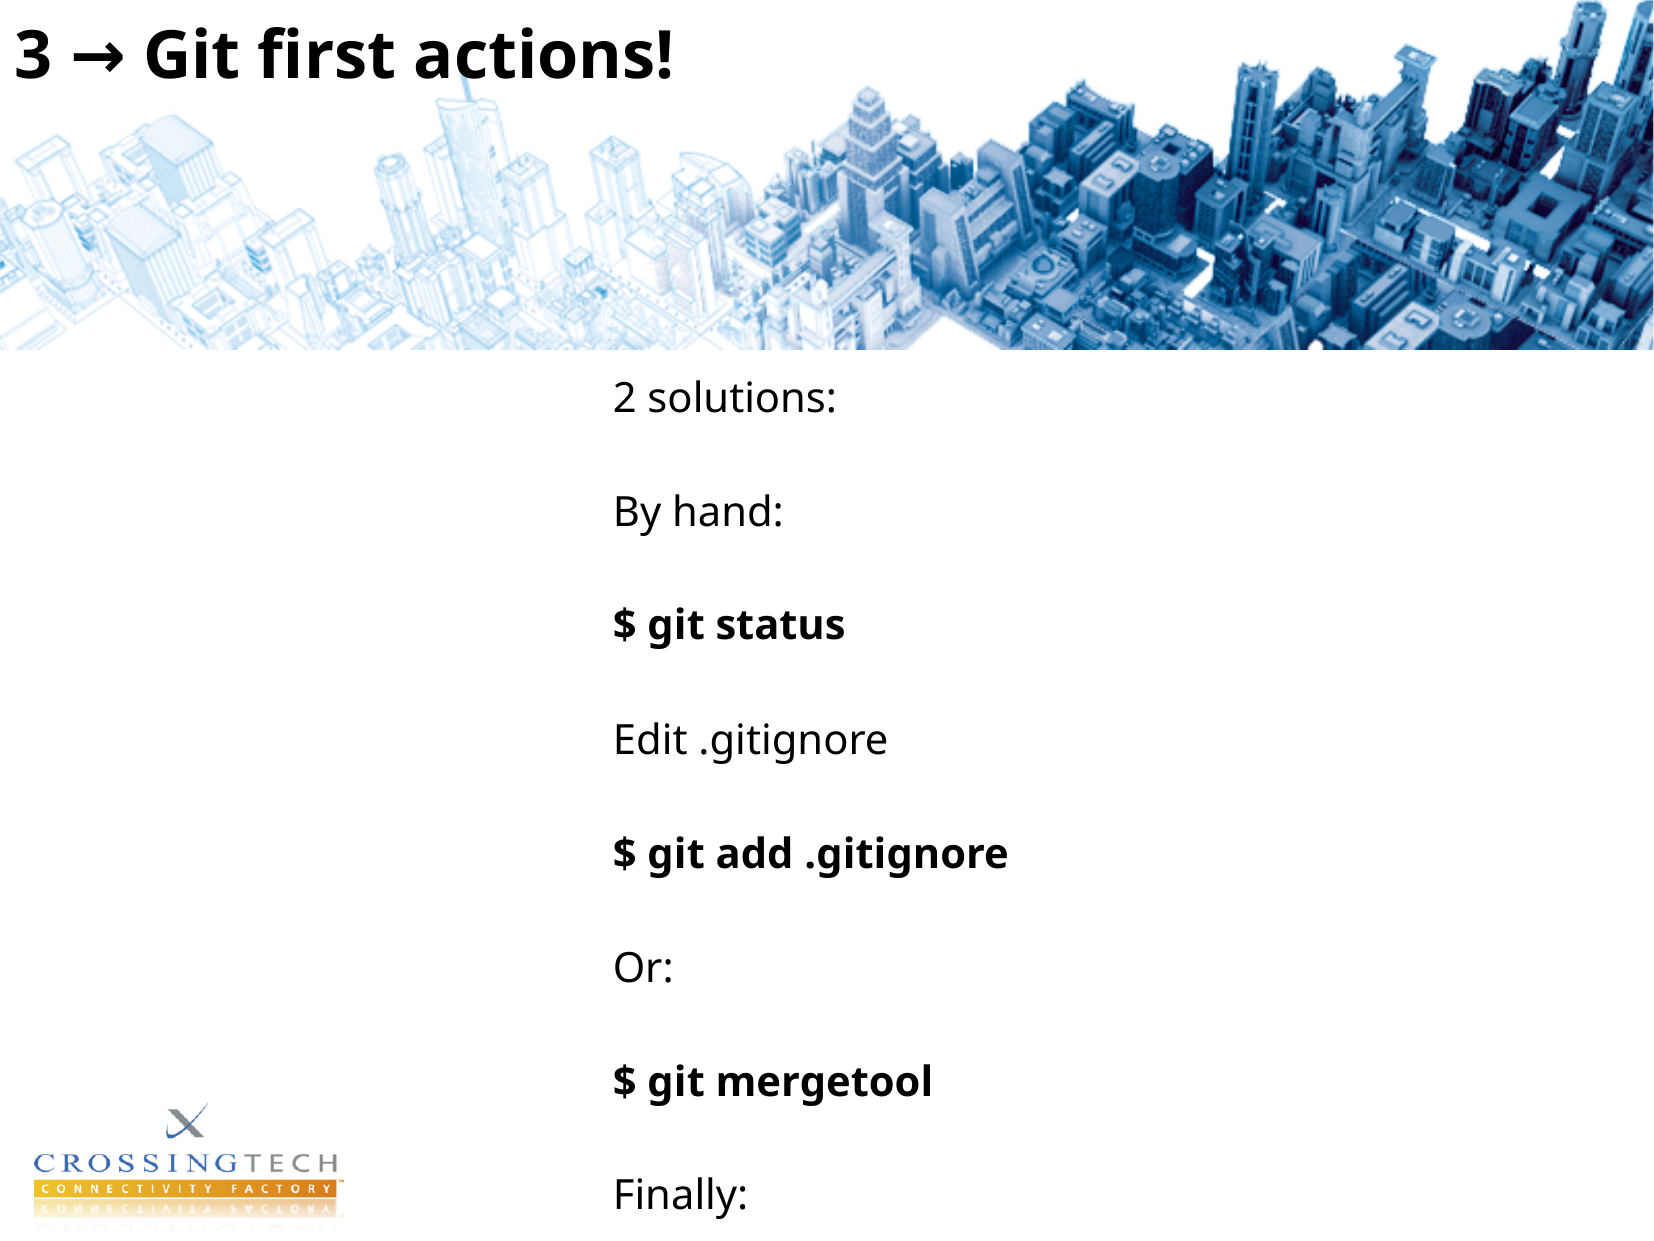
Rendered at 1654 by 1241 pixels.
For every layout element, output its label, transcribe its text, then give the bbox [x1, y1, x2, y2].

picture [0, 0, 1654, 350]
picture [34, 1103, 344, 1237]
text_box 2 solutions: By hand: $ git status Edit .gitignore $ git add .gitignore Or: $ git mergetool Finally: $ git rebase --continue [598, 360, 1206, 1200]
text_box 3 → Git first actions! [0, 0, 913, 93]
